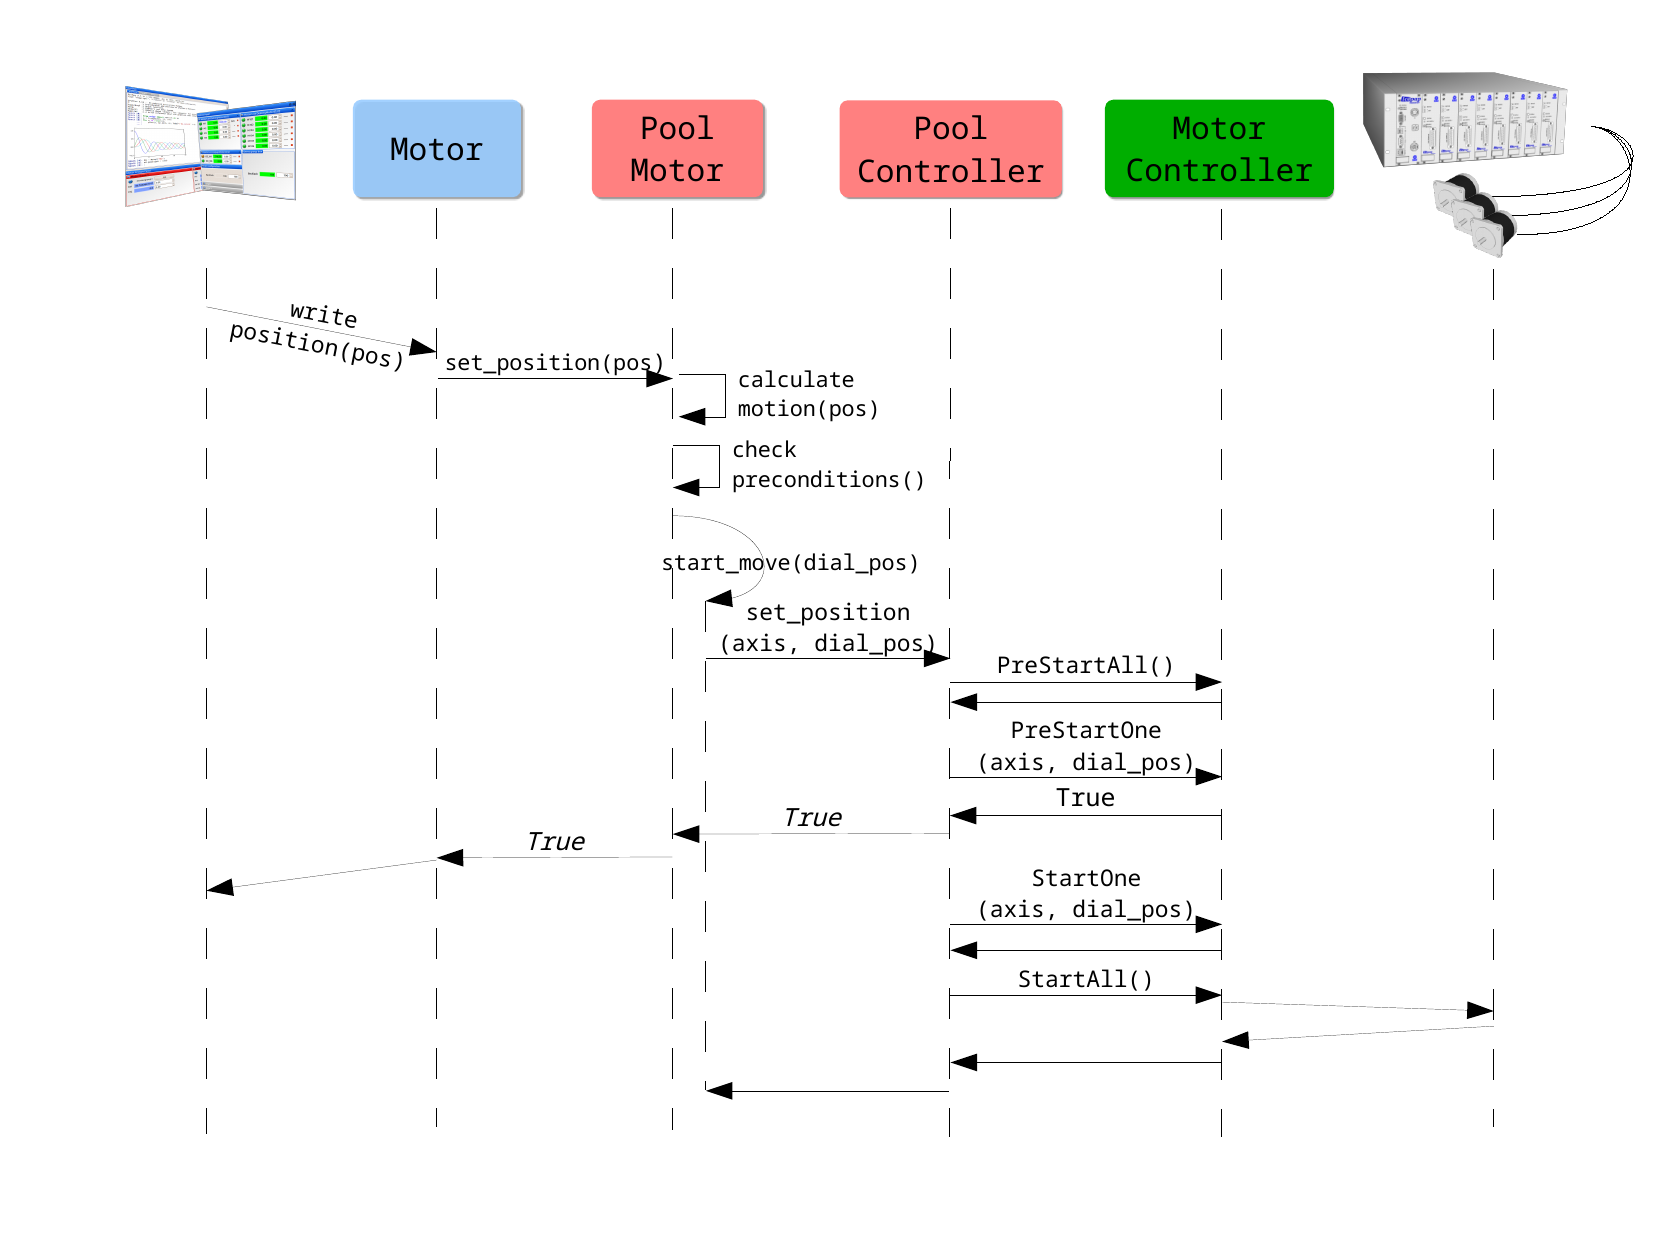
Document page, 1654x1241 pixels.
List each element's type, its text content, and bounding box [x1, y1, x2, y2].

picture [1432, 173, 1518, 259]
text_box Motor Controller [1104, 99, 1334, 198]
text_box start_move(dial_pos) [646, 539, 937, 580]
text_box Pool Controller [839, 100, 1062, 198]
text_box check preconditions() [717, 427, 942, 494]
text_box Motor [352, 99, 521, 198]
picture [1364, 73, 1567, 167]
text_box Pool Motor [591, 99, 763, 198]
picture [114, 86, 296, 207]
text_box calculate motion(pos) [723, 356, 896, 423]
